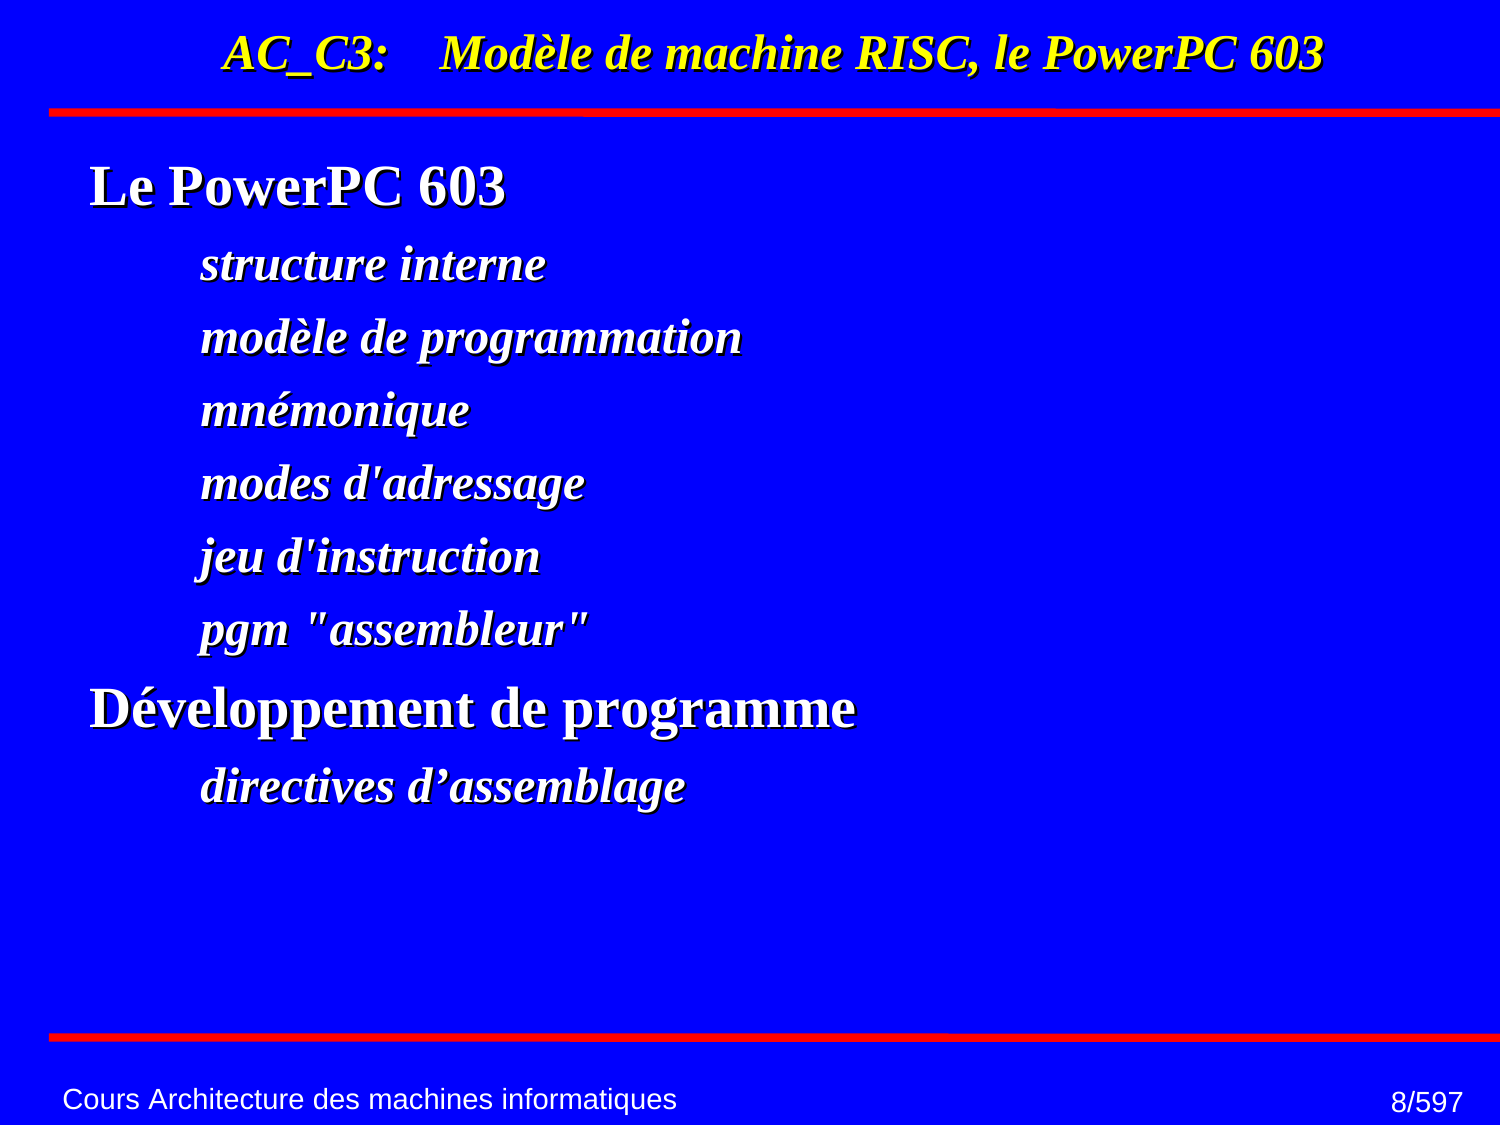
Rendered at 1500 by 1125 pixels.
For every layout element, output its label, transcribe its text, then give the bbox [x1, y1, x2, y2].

title AC_C3: Modèle de machine RISC, le PowerPC 603 [141, 15, 1406, 88]
list Le PowerPC 603 structure interne modèle de programmation mnémonique modes d'adressage jeu d'instruction pgm "assembleur" Développement de programme directives d’assemblage [74, 141, 1463, 1001]
